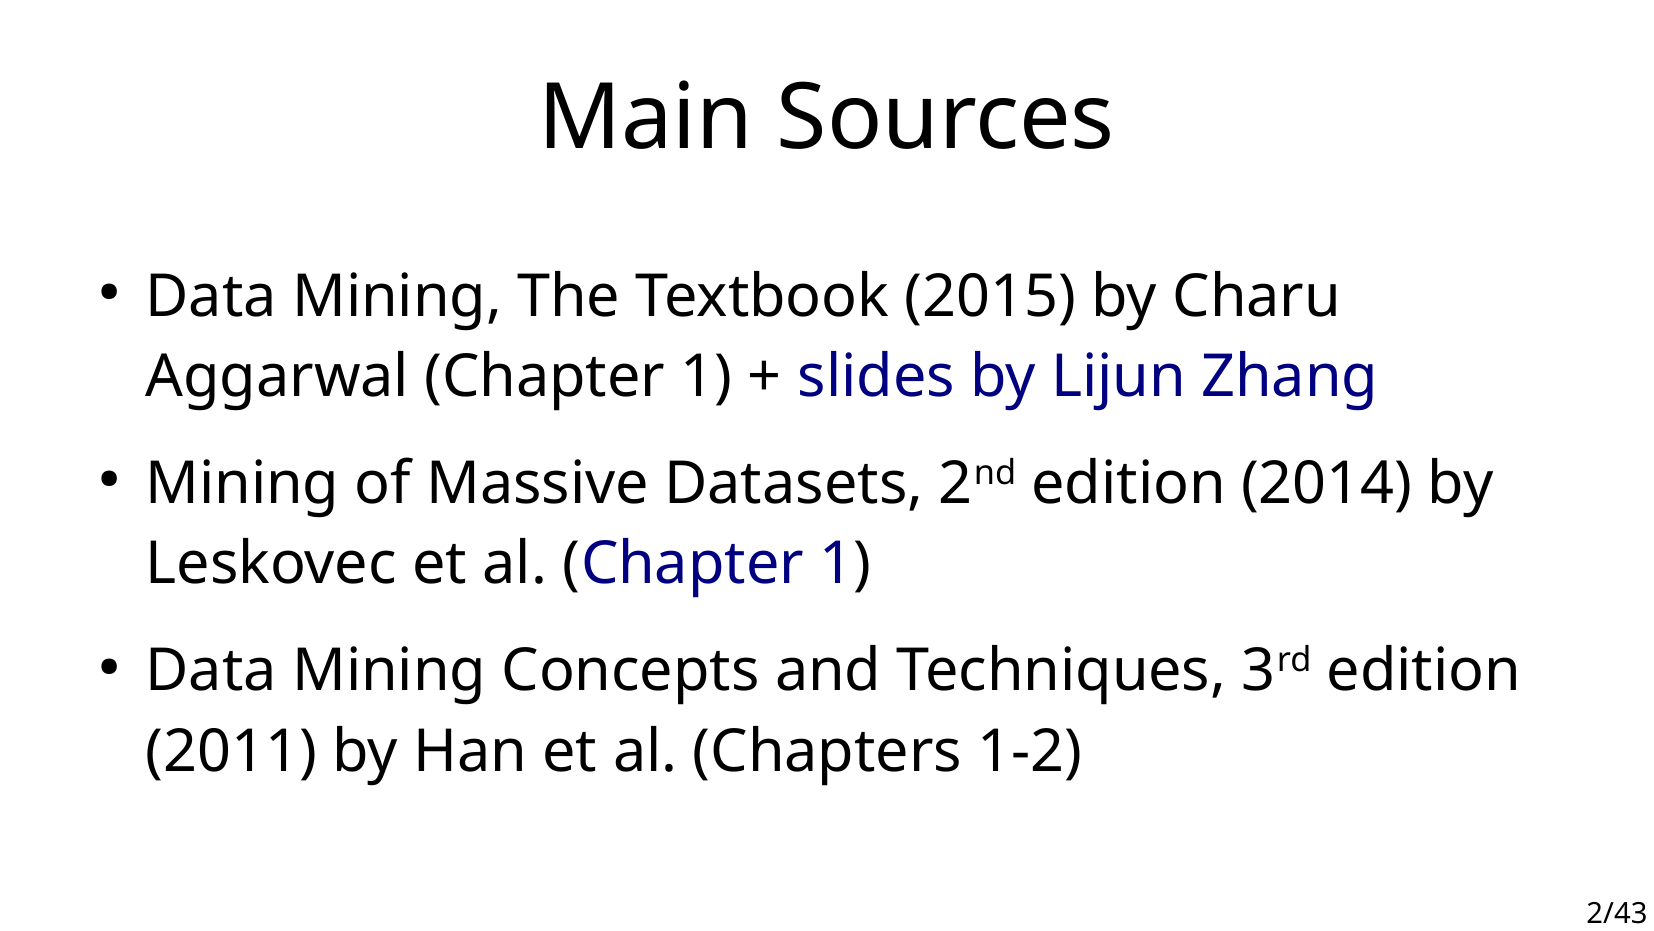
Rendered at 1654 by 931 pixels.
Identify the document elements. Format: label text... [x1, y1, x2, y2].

title Main Sources [82, 1, 1571, 226]
list Data Mining, The Textbook (2015) by Charu Aggarwal (Chapter 1) + slides by Lijun Zhang Mining of Massive Datasets, 2nd edition (2014) by Leskovec et al. (Chapter 1) Data Mining Concepts and Techniques, 3rd edition (2011) by Han et al. (Chapters 1-2) [82, 253, 1571, 793]
